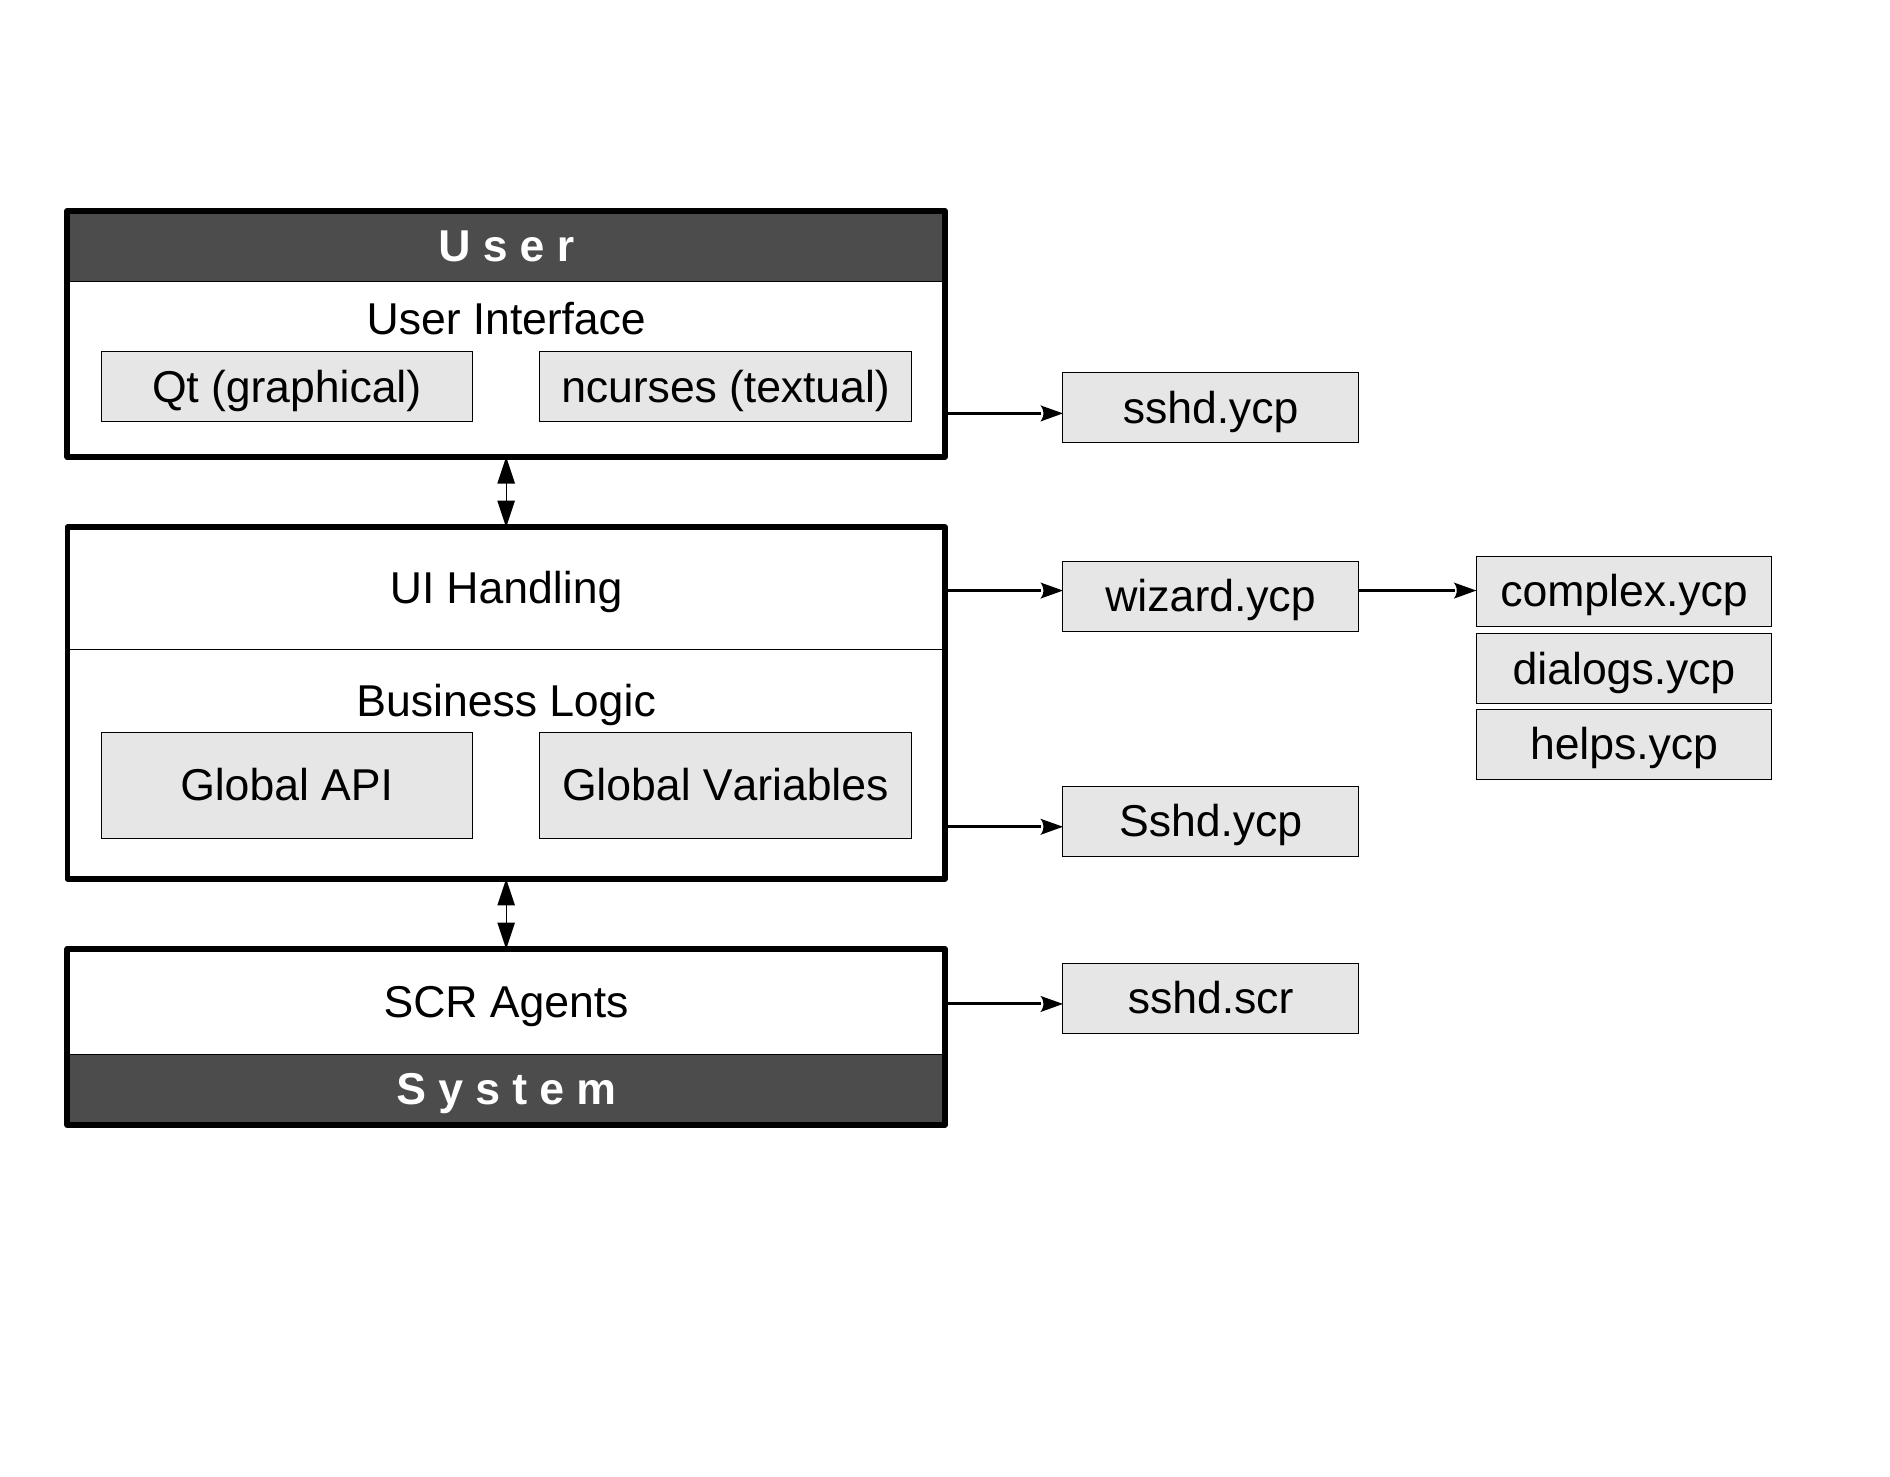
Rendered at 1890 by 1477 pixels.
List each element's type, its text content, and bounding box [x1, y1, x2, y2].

text_box S y s t e m [70, 1054, 942, 1122]
text_box UI Handling [70, 530, 942, 649]
text_box sshd.ycp [1062, 372, 1359, 443]
text_box dialogs.ycp [1476, 633, 1772, 704]
text_box helps.ycp [1476, 709, 1772, 780]
text_box Business Logic [70, 649, 942, 876]
text_box ncurses (textual) [539, 351, 912, 422]
text_box wizard.ycp [1062, 561, 1359, 632]
text_box Sshd.ycp [1062, 786, 1359, 857]
text_box U s e r [70, 214, 942, 281]
text_box Global API [101, 732, 473, 839]
text_box Global Variables [539, 732, 912, 839]
text_box User Interface [70, 281, 942, 454]
text_box SCR Agents [70, 952, 942, 1054]
text_box Qt (graphical) [101, 351, 473, 422]
text_box sshd.scr [1062, 963, 1359, 1034]
text_box complex.ycp [1476, 556, 1772, 627]
